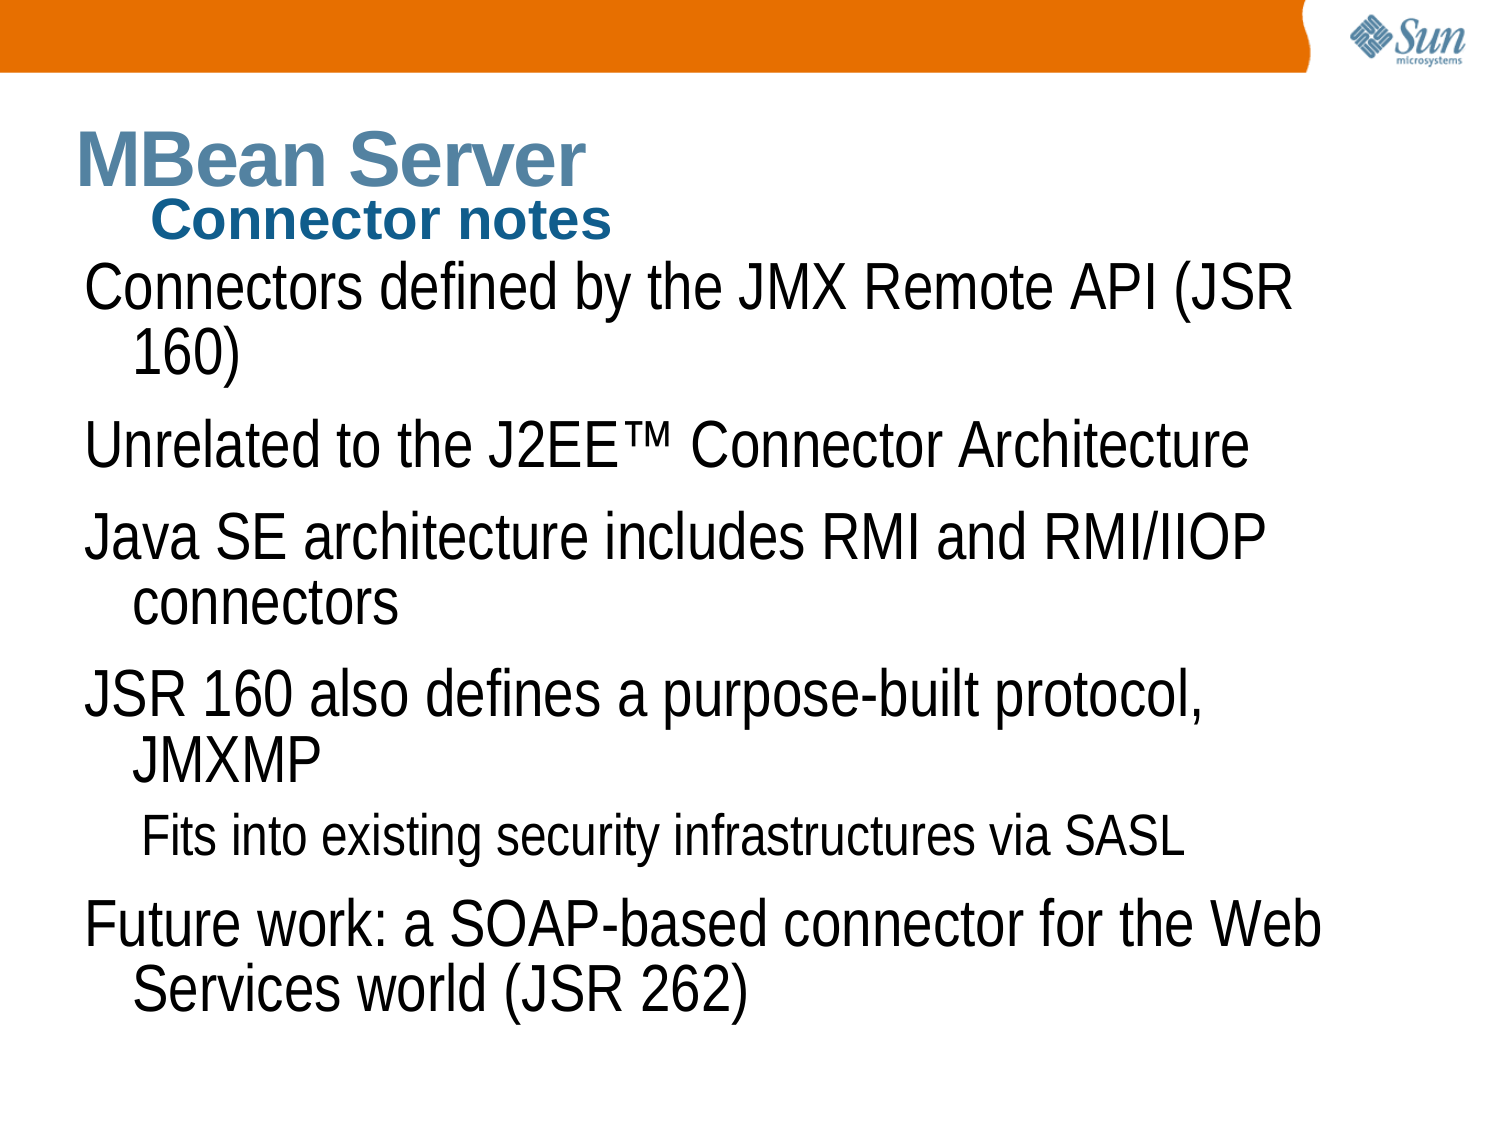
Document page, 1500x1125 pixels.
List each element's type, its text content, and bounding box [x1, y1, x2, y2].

list Connectors defined by the JMX Remote API (JSR 160) Unrelated to the J2EE™ Connector Architecture Java SE architecture includes RMI and RMI/IIOP connectors JSR 160 also defines a purpose-built protocol, JMXMP Fits into existing security infrastructures via SASL Future work: a SOAP-based connector for the Web Services world (JSR 262) [64, 257, 1402, 1026]
text_box Connector notes [150, 187, 1426, 277]
title MBean Server [75, 122, 1438, 228]
picture [0, 0, 1500, 75]
